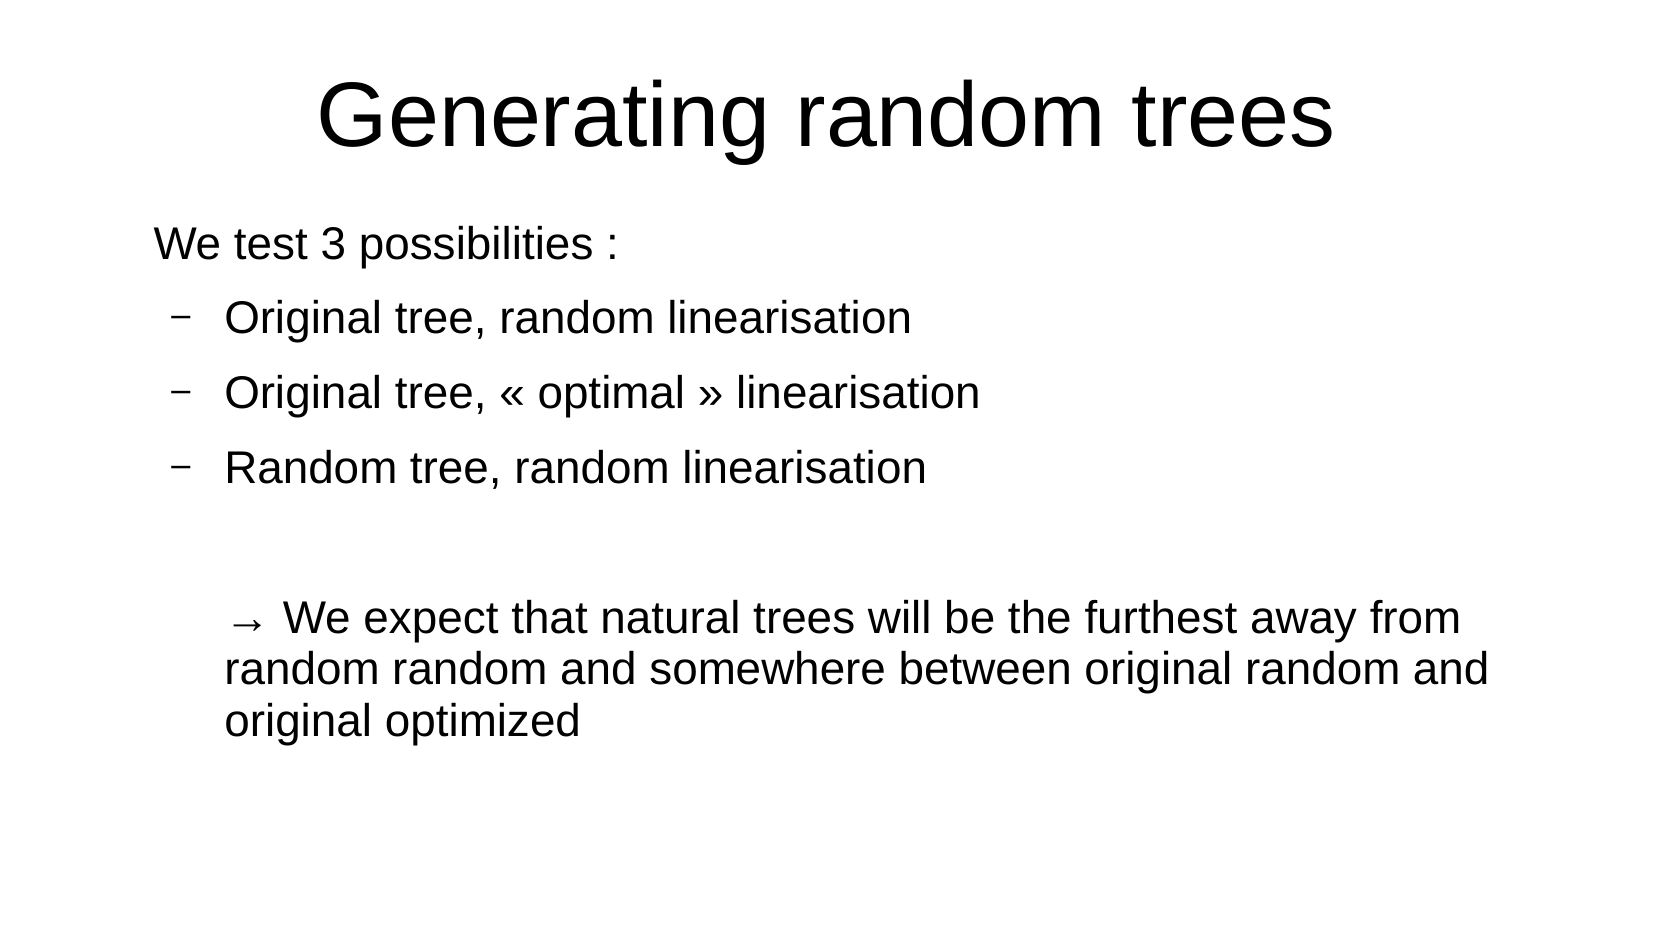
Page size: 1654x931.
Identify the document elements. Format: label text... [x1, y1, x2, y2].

title Generating random trees [82, 37, 1571, 193]
list We test 3 possibilities : Original tree, random linearisation Original tree, « optimal » linearisation Random tree, random linearisation → We expect that natural trees will be the furthest away from random random and somewhere between original random and original optimized [82, 217, 1571, 758]
